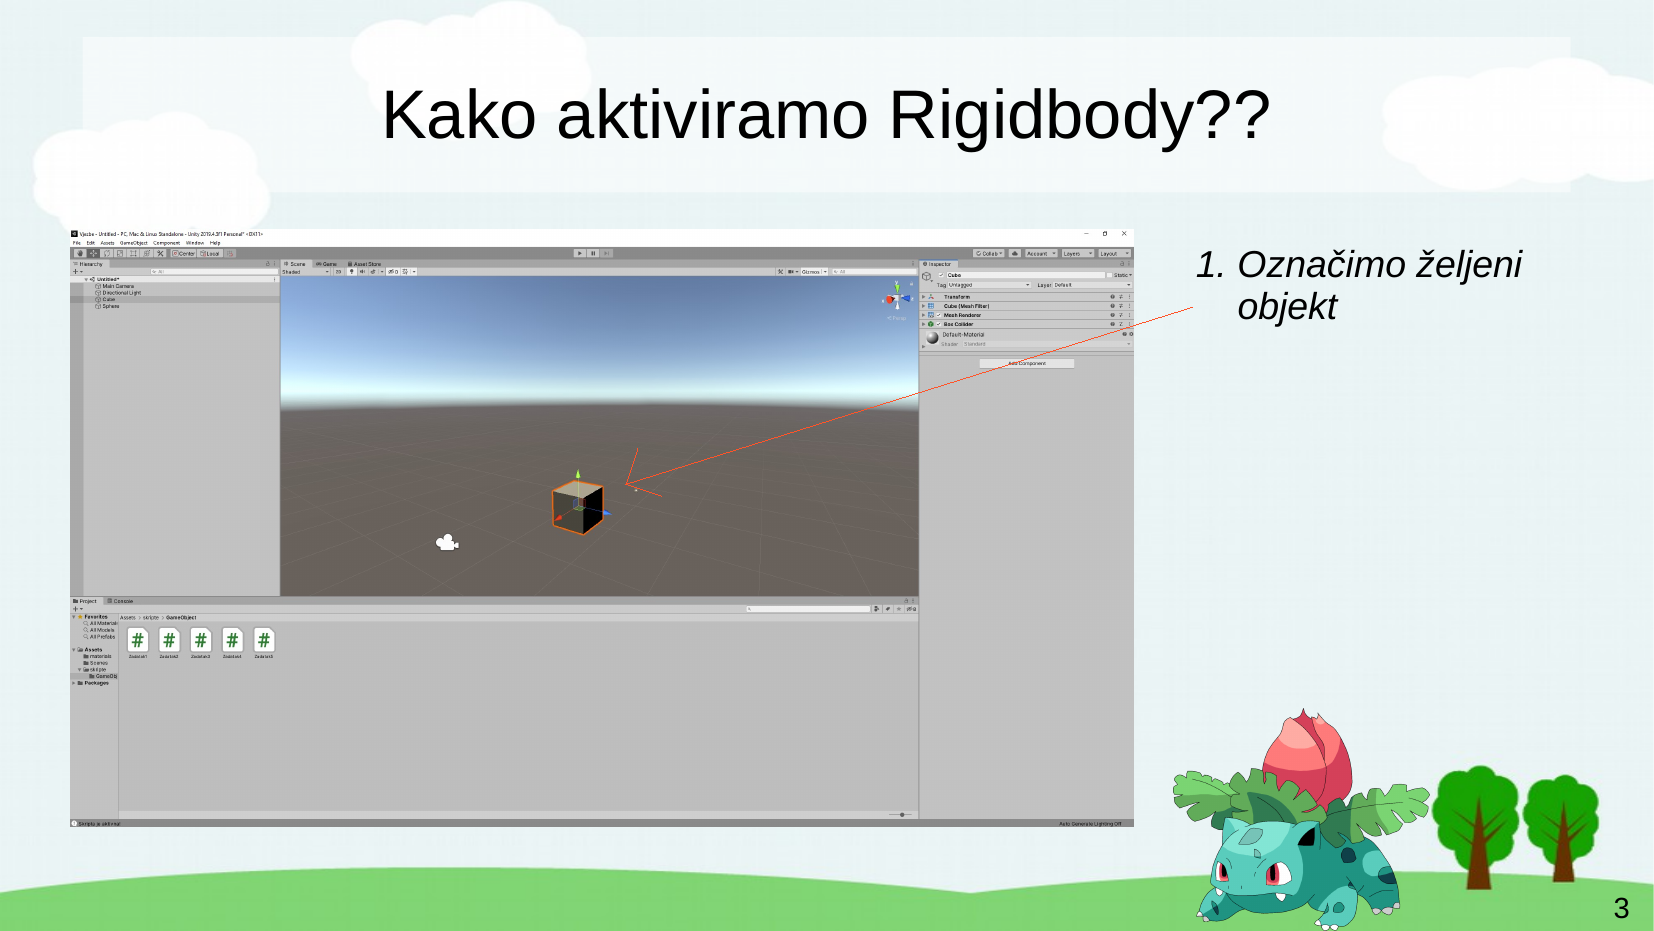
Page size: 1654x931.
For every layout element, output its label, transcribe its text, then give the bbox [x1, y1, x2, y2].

title Kako aktiviramo Rigidbody?? [82, 36, 1571, 193]
picture [0, 0, 1654, 931]
text_box 1. Označimo željeni objekt [1181, 236, 1630, 336]
